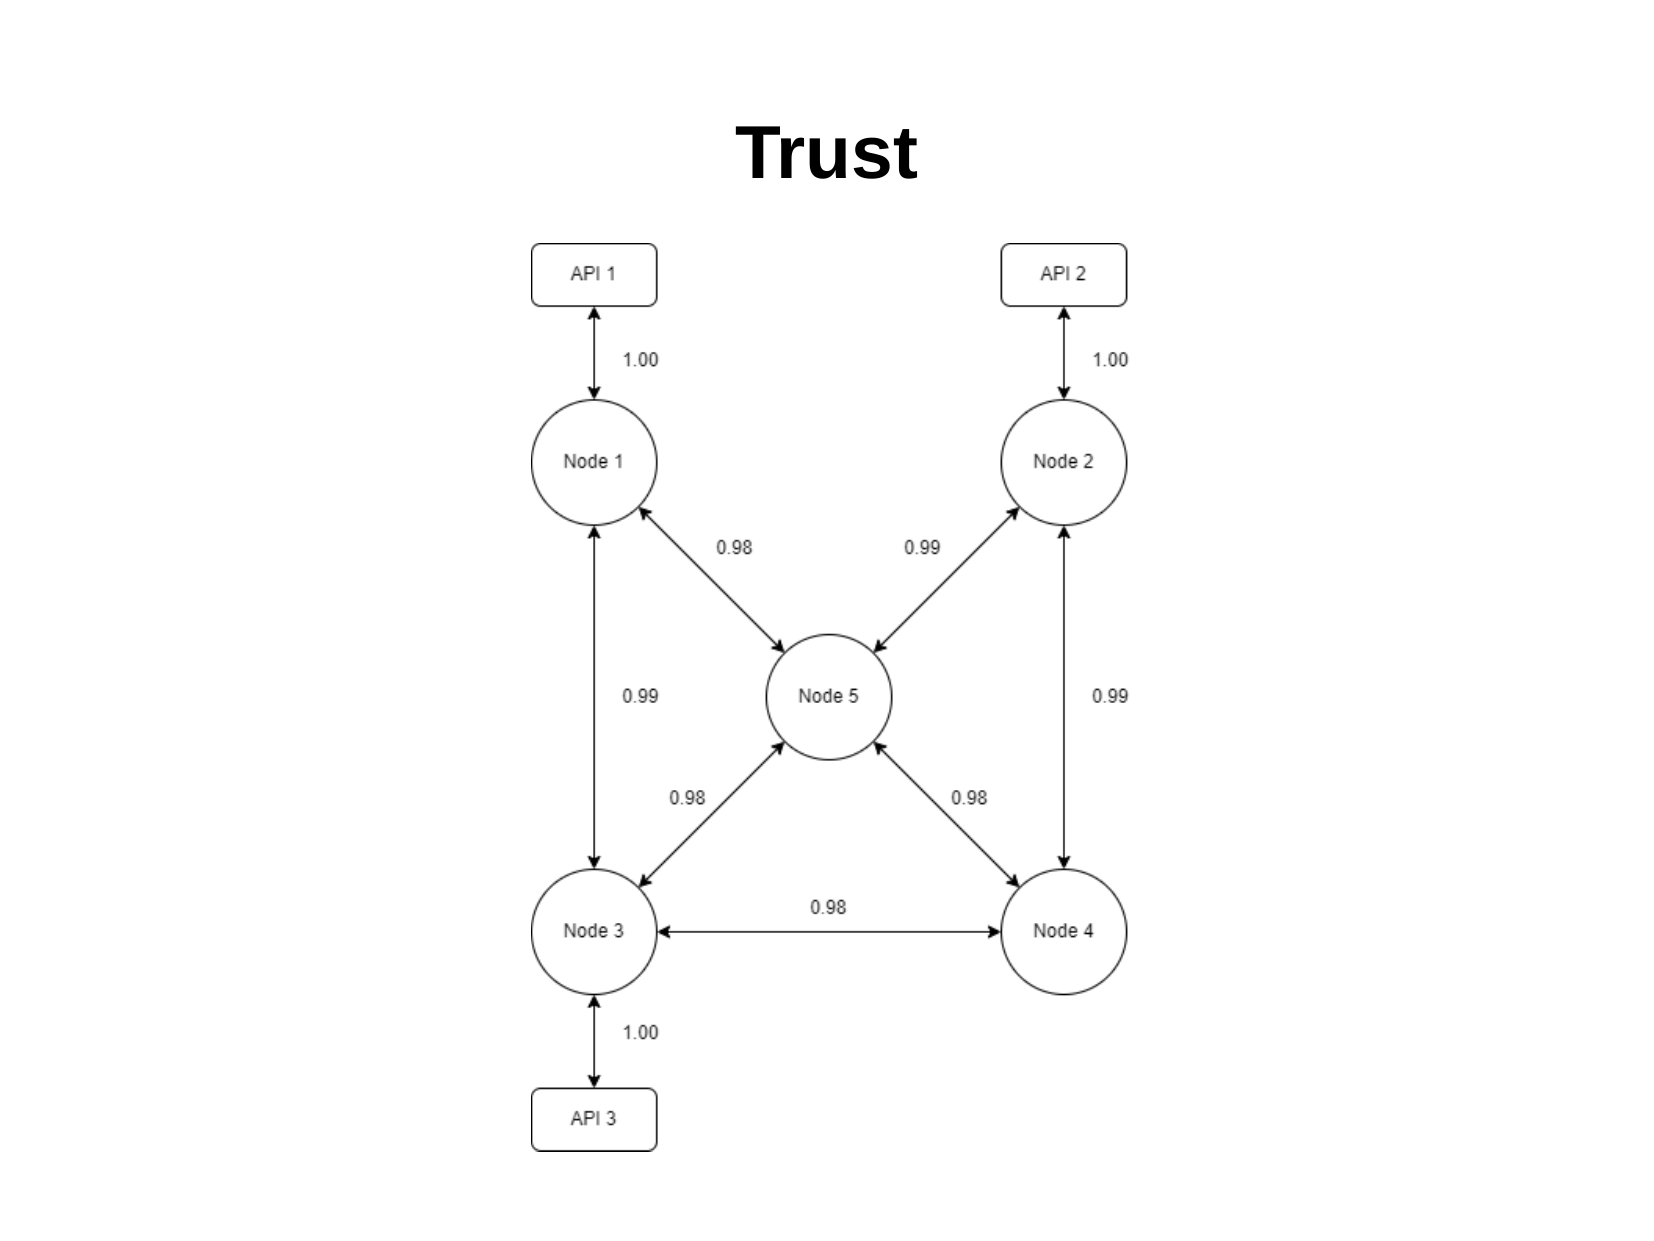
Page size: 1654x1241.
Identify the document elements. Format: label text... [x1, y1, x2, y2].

title Trust [82, 49, 1571, 257]
picture [531, 243, 1159, 1152]
